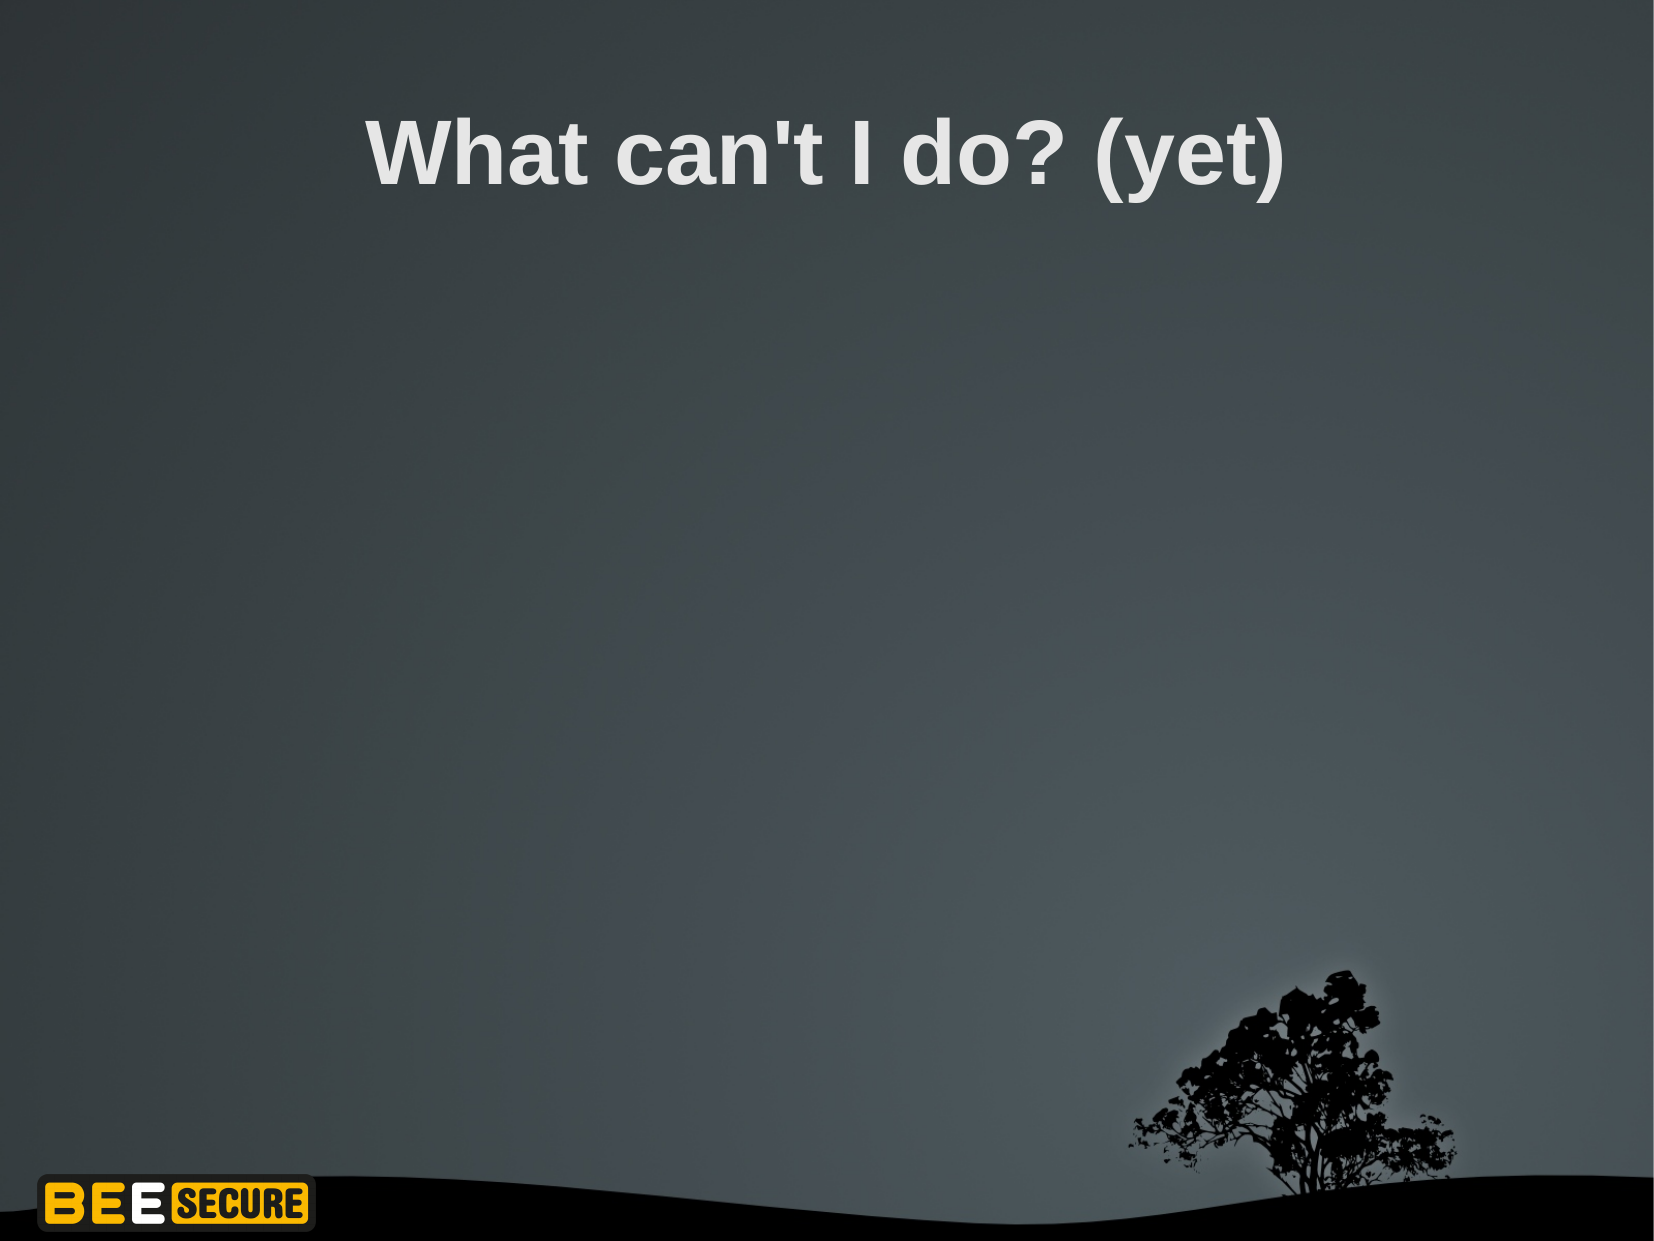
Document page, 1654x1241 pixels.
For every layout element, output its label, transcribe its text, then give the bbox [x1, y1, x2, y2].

picture [0, 0, 1654, 1241]
title What can't I do? (yet) [82, 49, 1571, 257]
